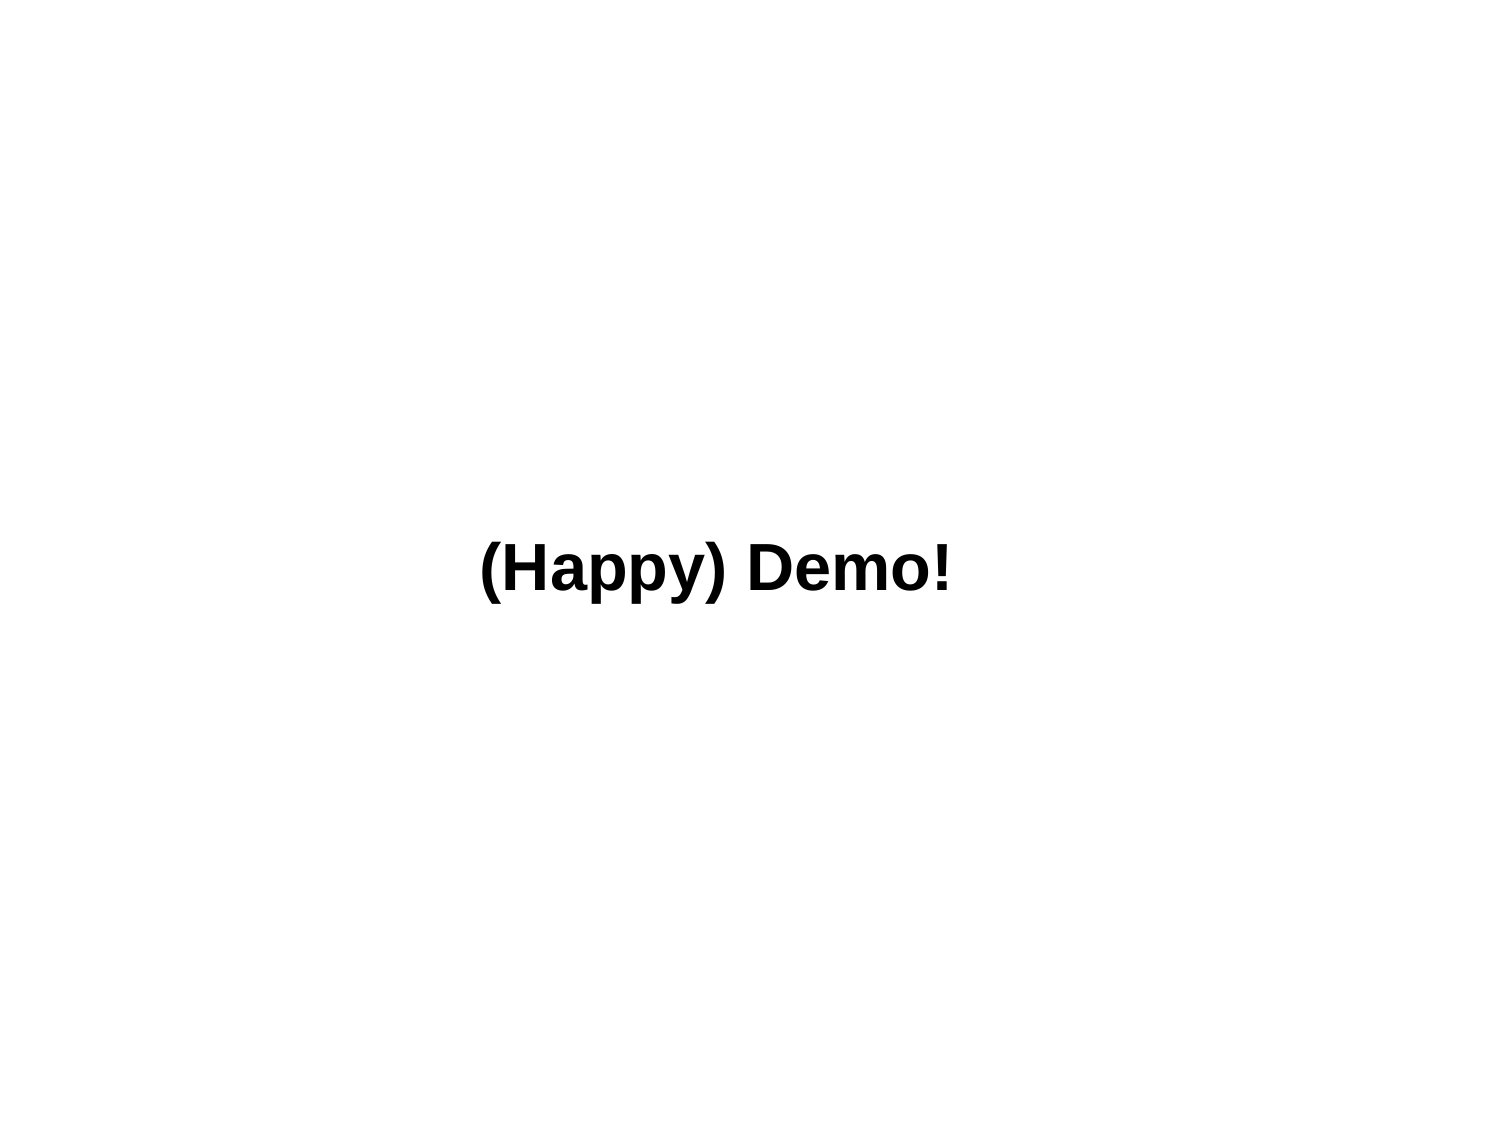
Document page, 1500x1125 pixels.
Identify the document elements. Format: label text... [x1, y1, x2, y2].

title (Happy) Demo! [465, 517, 1081, 613]
